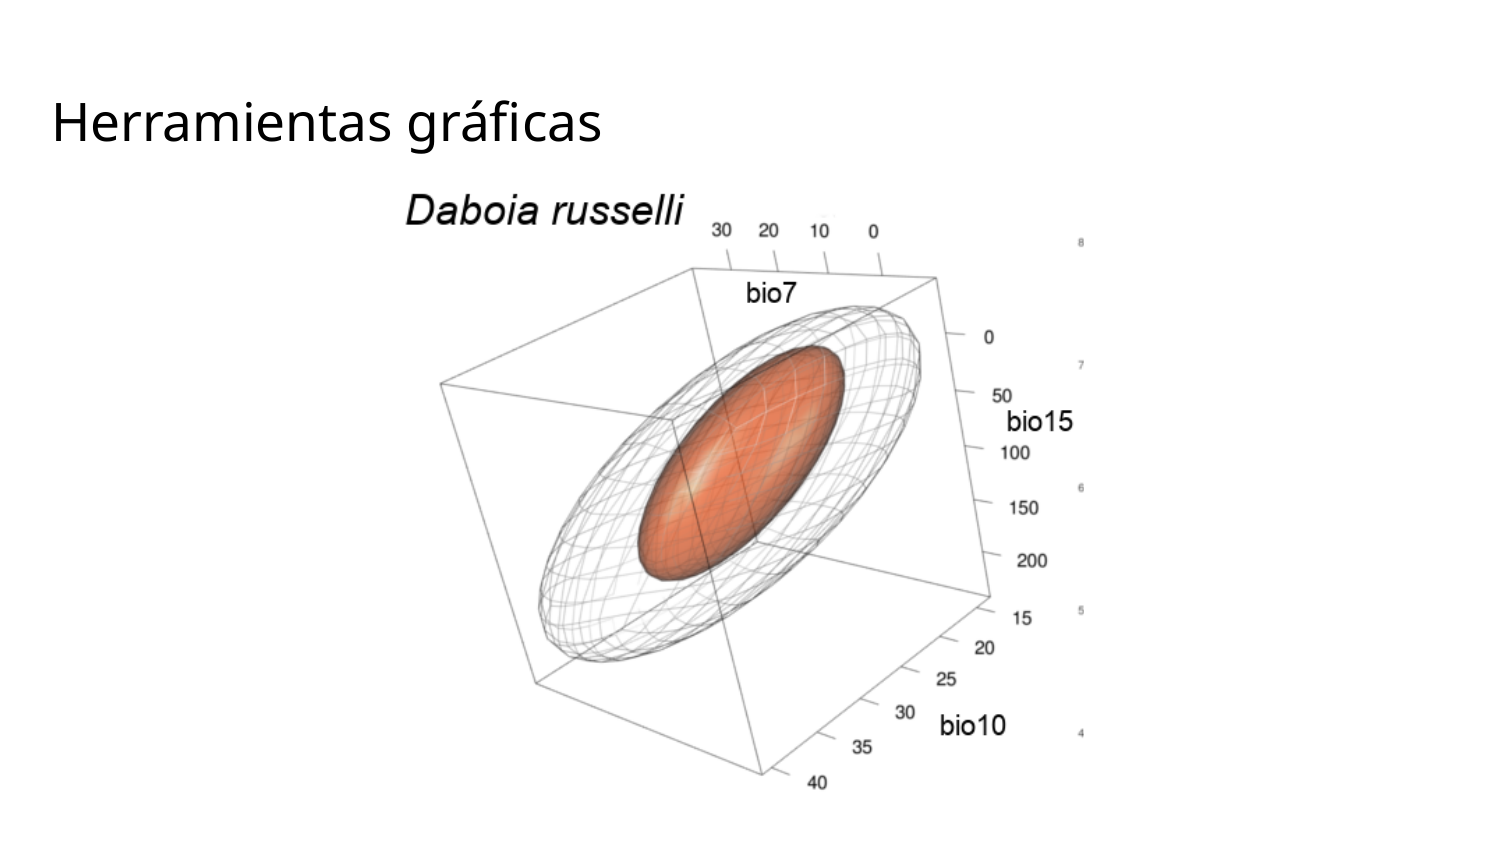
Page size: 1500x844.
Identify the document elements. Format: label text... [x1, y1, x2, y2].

picture [385, 190, 1084, 794]
title Herramientas gráficas [51, 72, 1449, 167]
